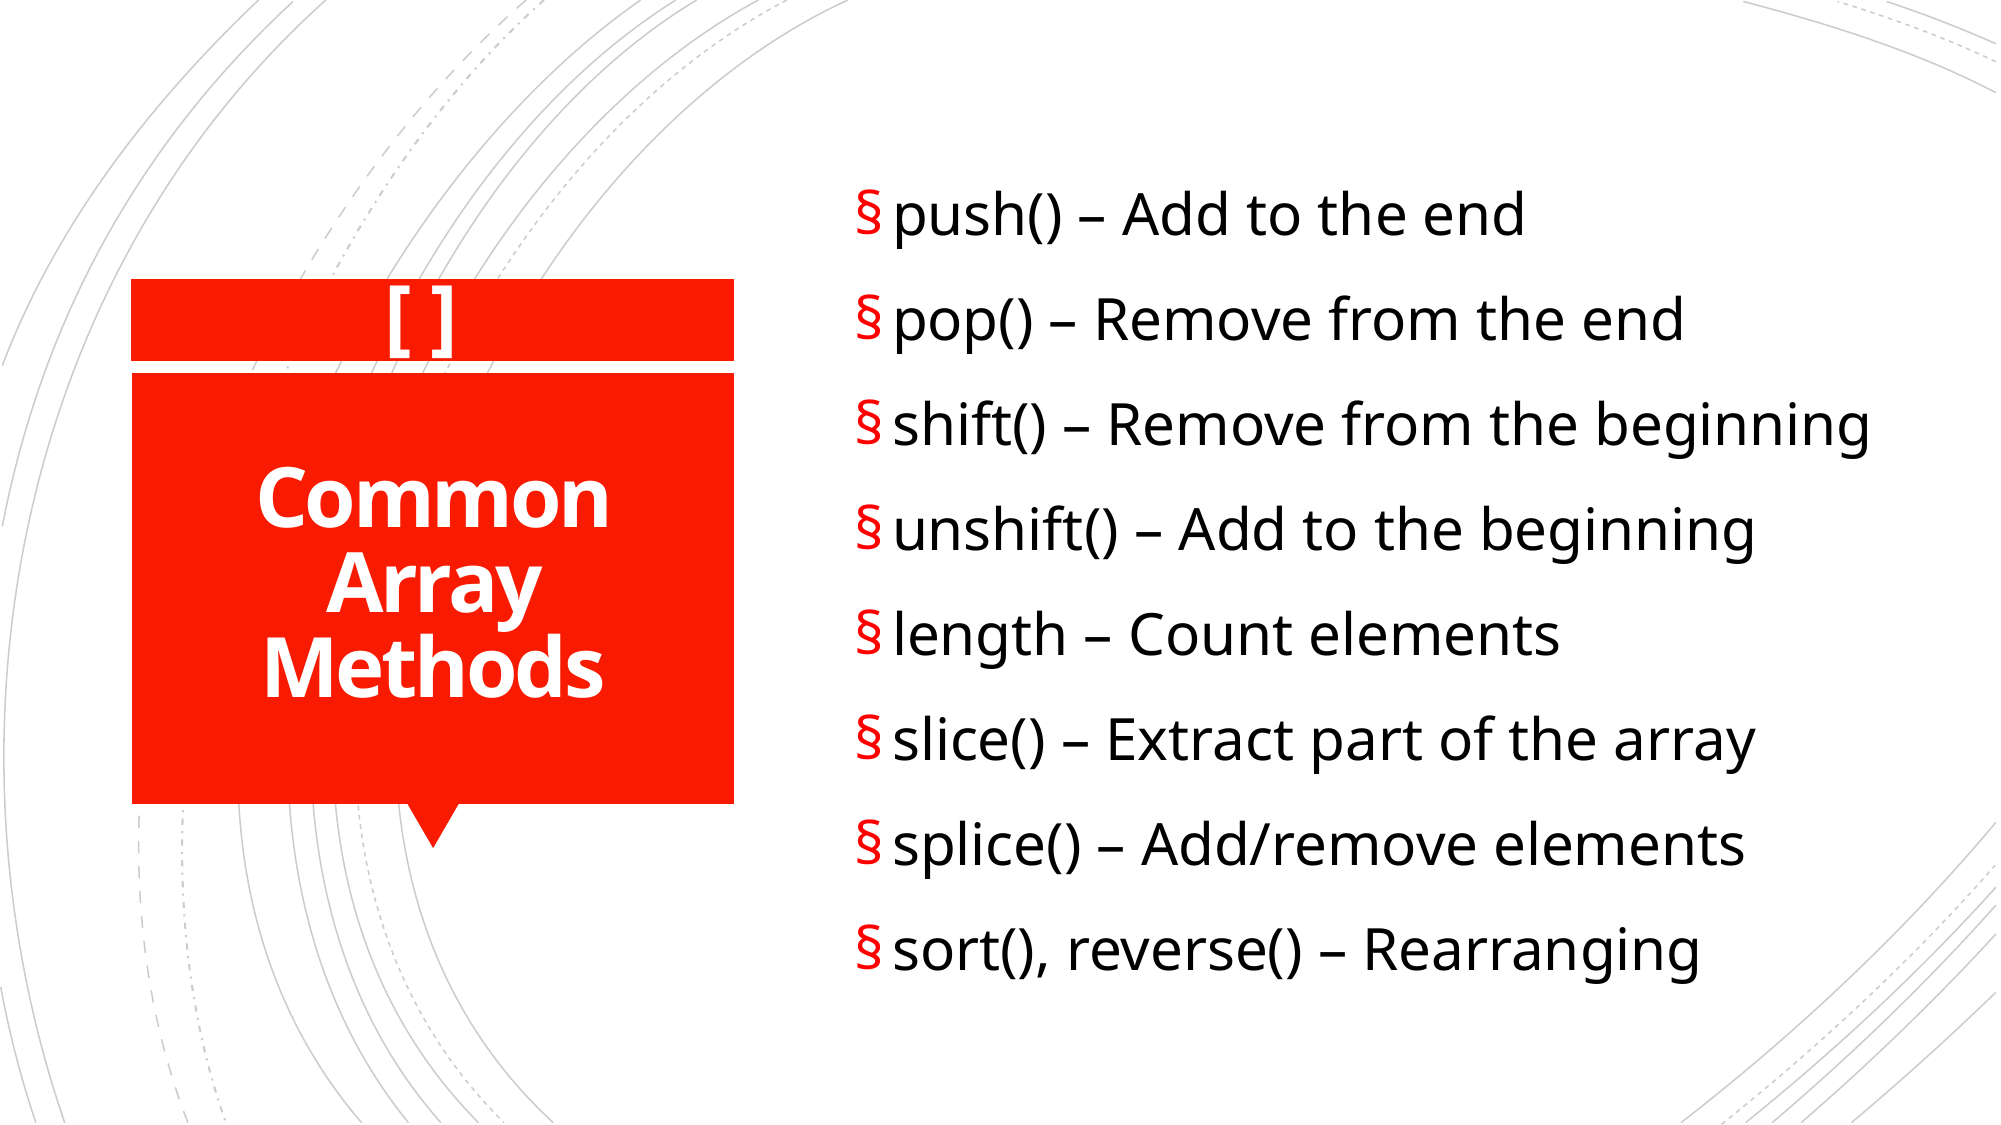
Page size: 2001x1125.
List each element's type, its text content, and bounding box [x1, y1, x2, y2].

title Common Array Methods [145, 385, 720, 789]
text_box [ ] [238, 211, 604, 428]
list push() – Add to the end pop() – Remove from the end shift() – Remove from the beginning unshift() – Add to the beginning length – Count elements slice() – Extract part of the array splice() – Add/remove elements sort(), reverse() – Rearranging [839, 136, 1873, 988]
